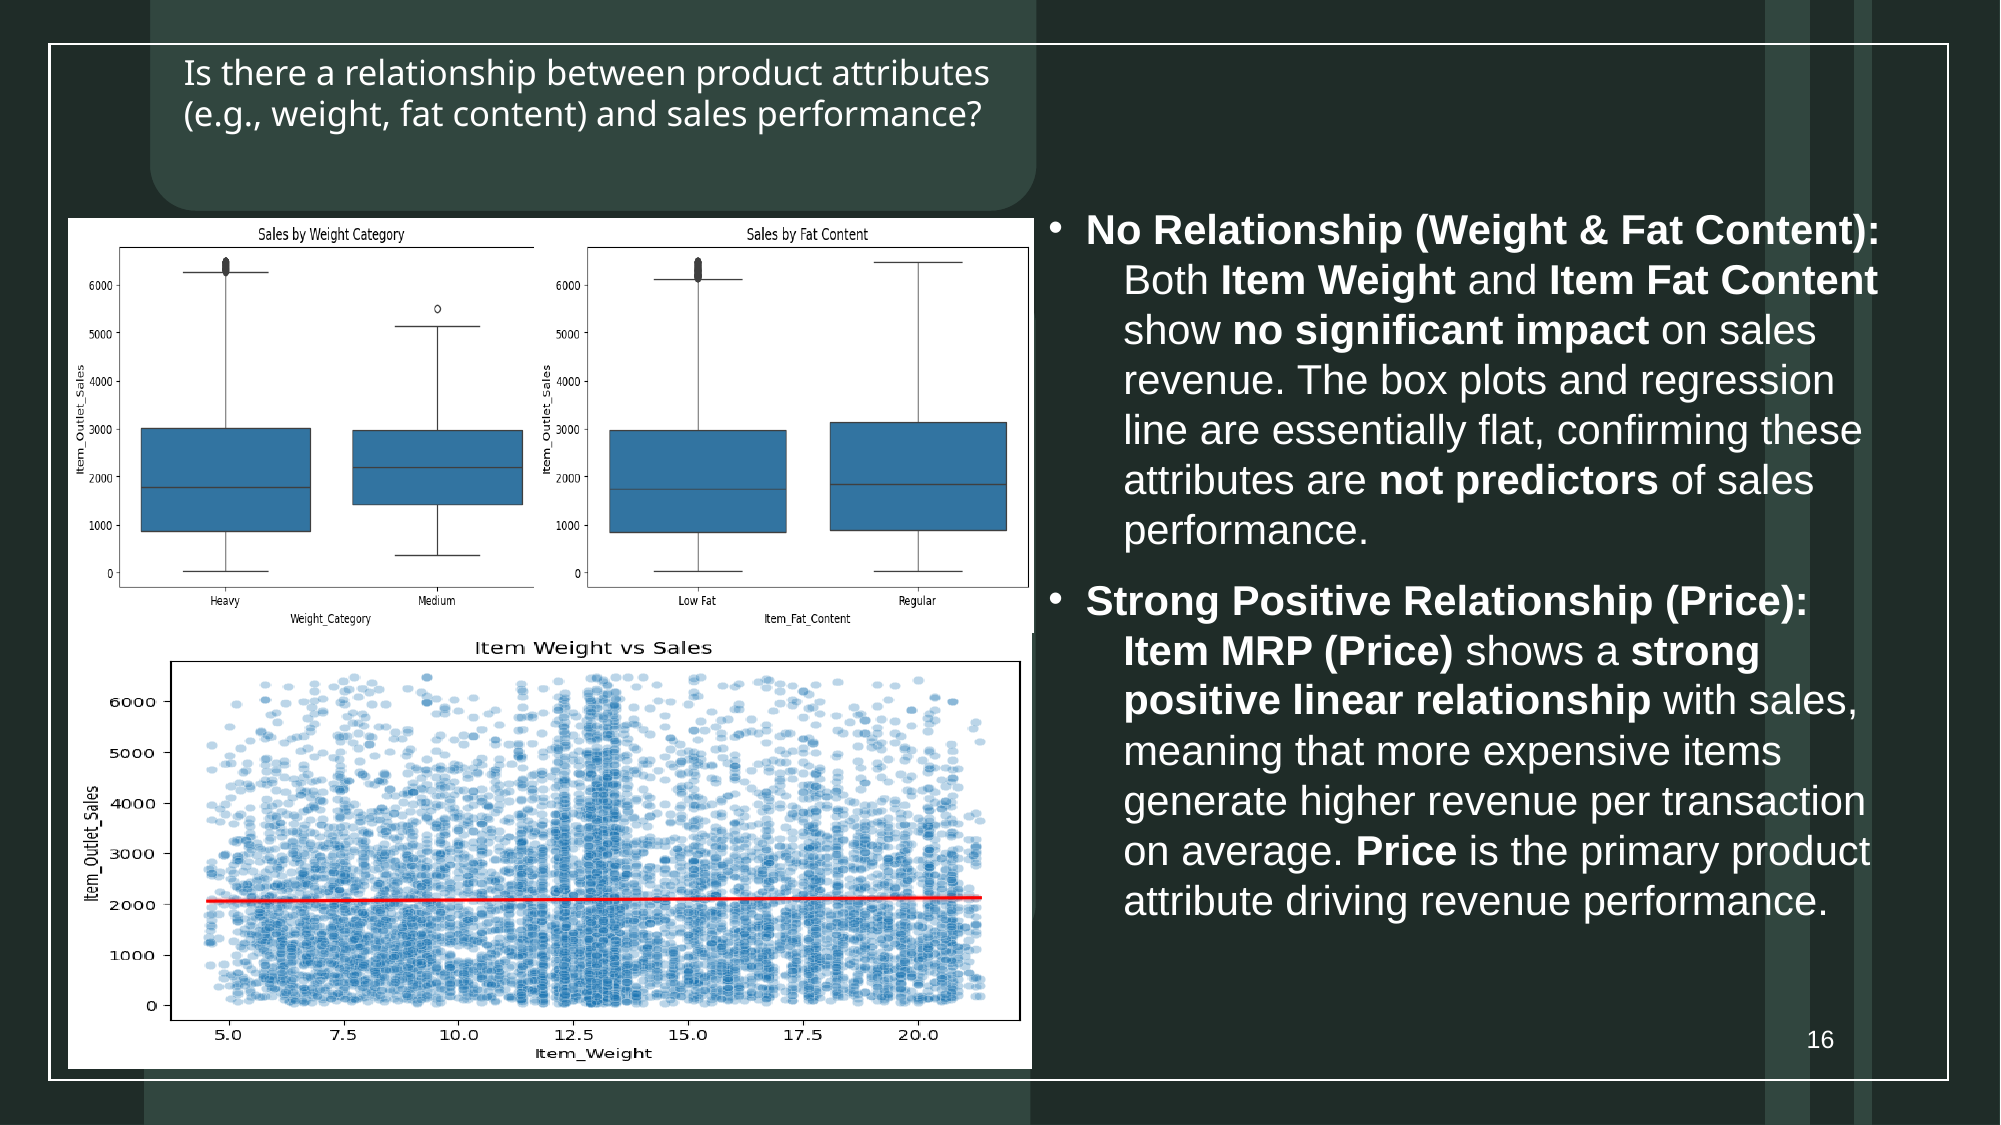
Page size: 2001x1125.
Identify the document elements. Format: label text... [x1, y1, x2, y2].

text_box No Relationship (Weight & Fat Content): Both Item Weight and Item Fat Content show no significant impact on sales revenue. The box plots and regression line are essentially flat, confirming these attributes are not predictors of sales performance. Strong Positive Relationship (Price): Item MRP (Price) shows a strong positive linear relationship with sales, meaning that more expensive items generate higher revenue per transaction on average. Price is the primary product attribute driving revenue performance. [1033, 194, 1898, 329]
slide_number 8 [1791, 1008, 1931, 1068]
list Is there a relationship between product attributes (e.g., weight, fat content) and sales performance? [168, 43, 1035, 177]
picture [68, 218, 1034, 1069]
